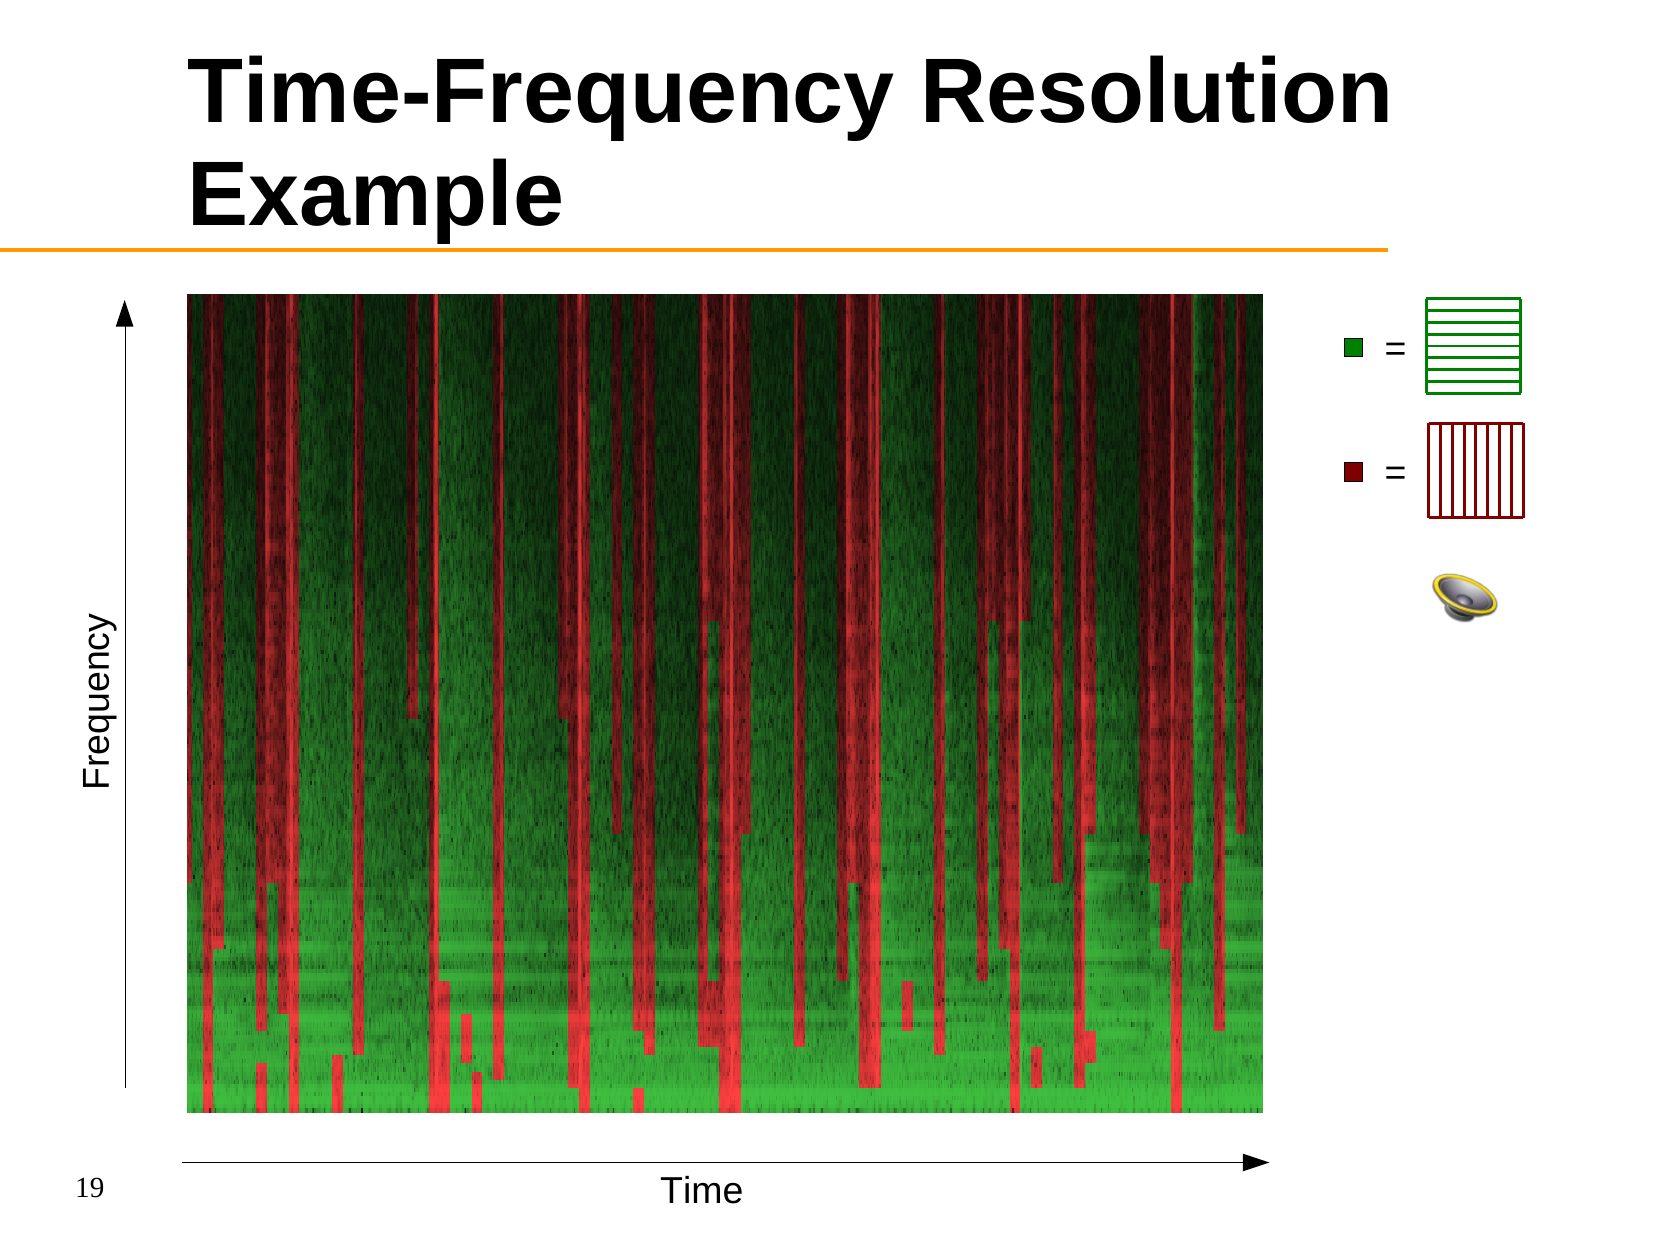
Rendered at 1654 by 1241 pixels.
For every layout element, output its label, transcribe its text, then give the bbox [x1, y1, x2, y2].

title Time-Frequency Resolution Example [187, 37, 1571, 245]
picture [187, 294, 1263, 1113]
text_box = [1369, 319, 1422, 377]
text_box Frequency [67, 599, 125, 806]
picture [1429, 562, 1501, 634]
text_box [1344, 462, 1363, 482]
text_box = [1369, 443, 1422, 501]
text_box Time [645, 1163, 759, 1220]
text_box [1344, 338, 1363, 357]
